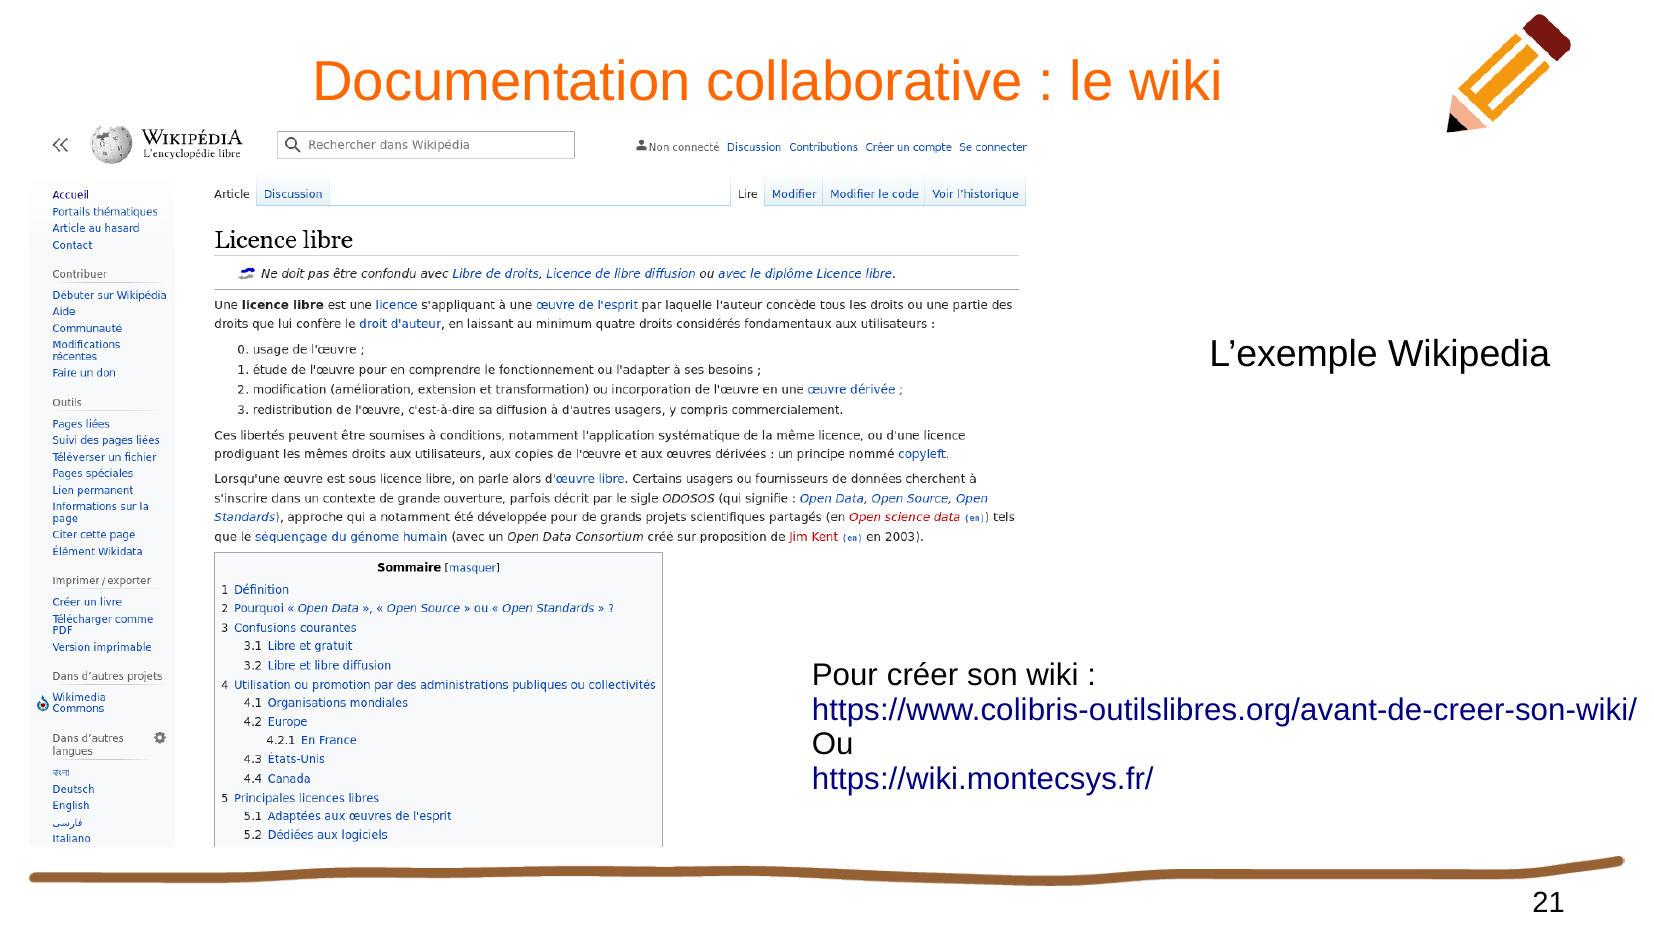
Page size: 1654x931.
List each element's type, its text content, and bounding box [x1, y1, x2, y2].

picture [29, 118, 1034, 847]
text_box L’exemple Wikipedia [1194, 324, 1565, 382]
title Documentation collaborative : le wiki [88, 29, 1447, 133]
picture [1446, 14, 1571, 133]
text_box Pour créer son wiki : https://www.colibris-outilslibres.org/avant-de-creer-son-wiki/ Ou https://wiki.montecsys.fr/ [797, 649, 1654, 804]
picture [29, 856, 1625, 886]
